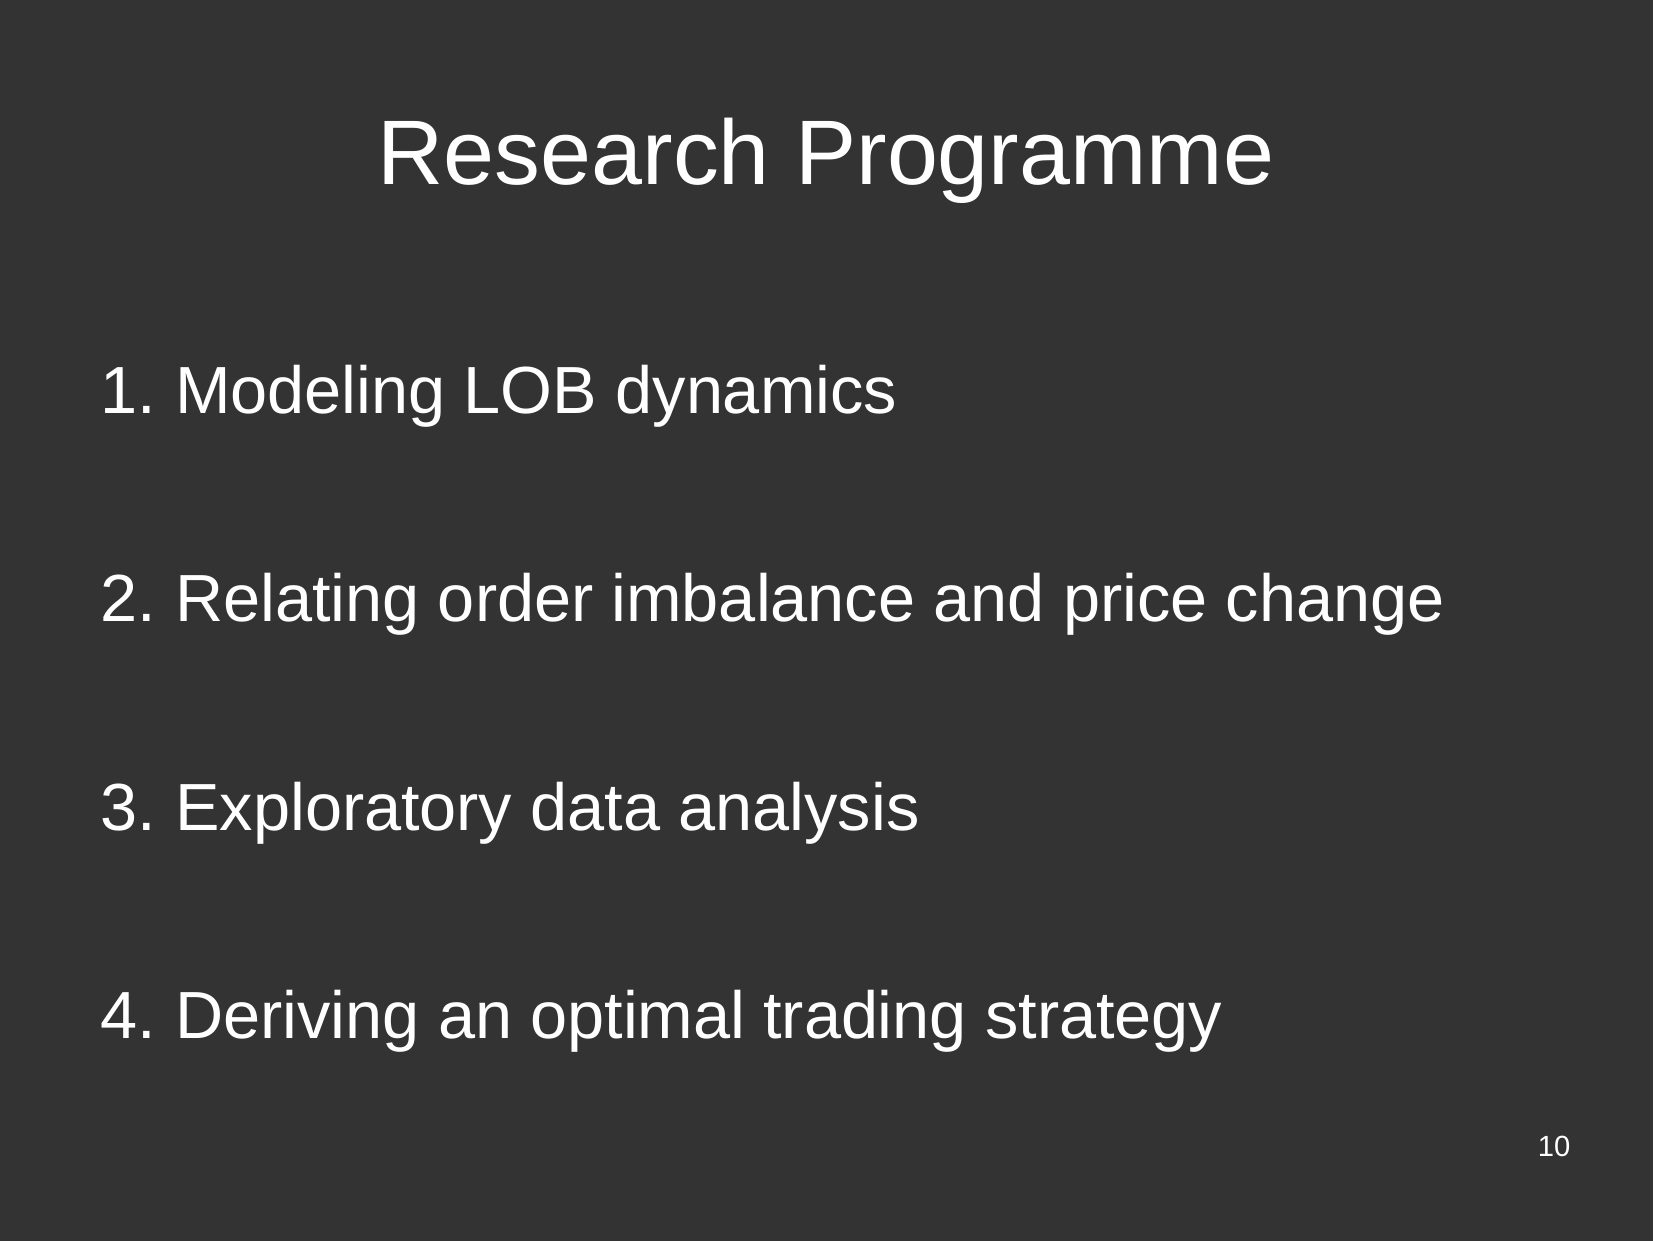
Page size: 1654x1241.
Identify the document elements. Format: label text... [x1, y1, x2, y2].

title Research Programme [82, 49, 1571, 257]
list Modeling LOB dynamics Relating order imbalance and price change Exploratory data analysis Deriving an optimal trading strategy [82, 352, 1591, 1126]
